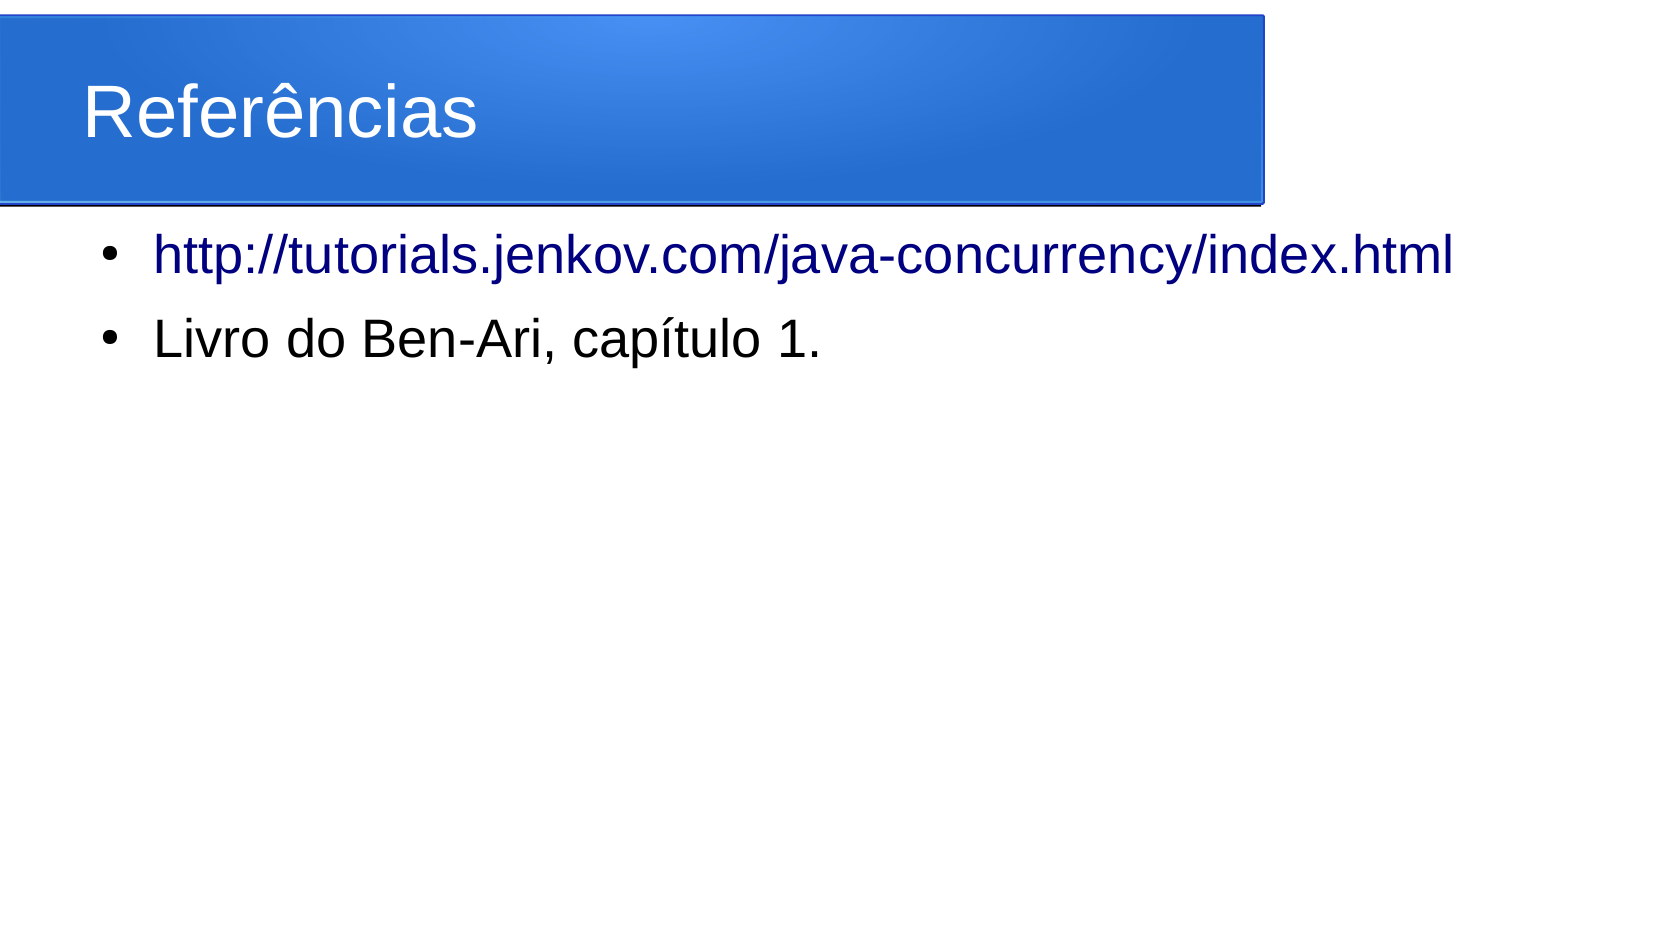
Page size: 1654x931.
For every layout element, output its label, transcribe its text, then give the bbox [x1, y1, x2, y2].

list http://tutorials.jenkov.com/java-concurrency/index.html Livro do Ben-Ari, capítulo 1. [82, 224, 1571, 764]
title Referências [82, 35, 1235, 189]
